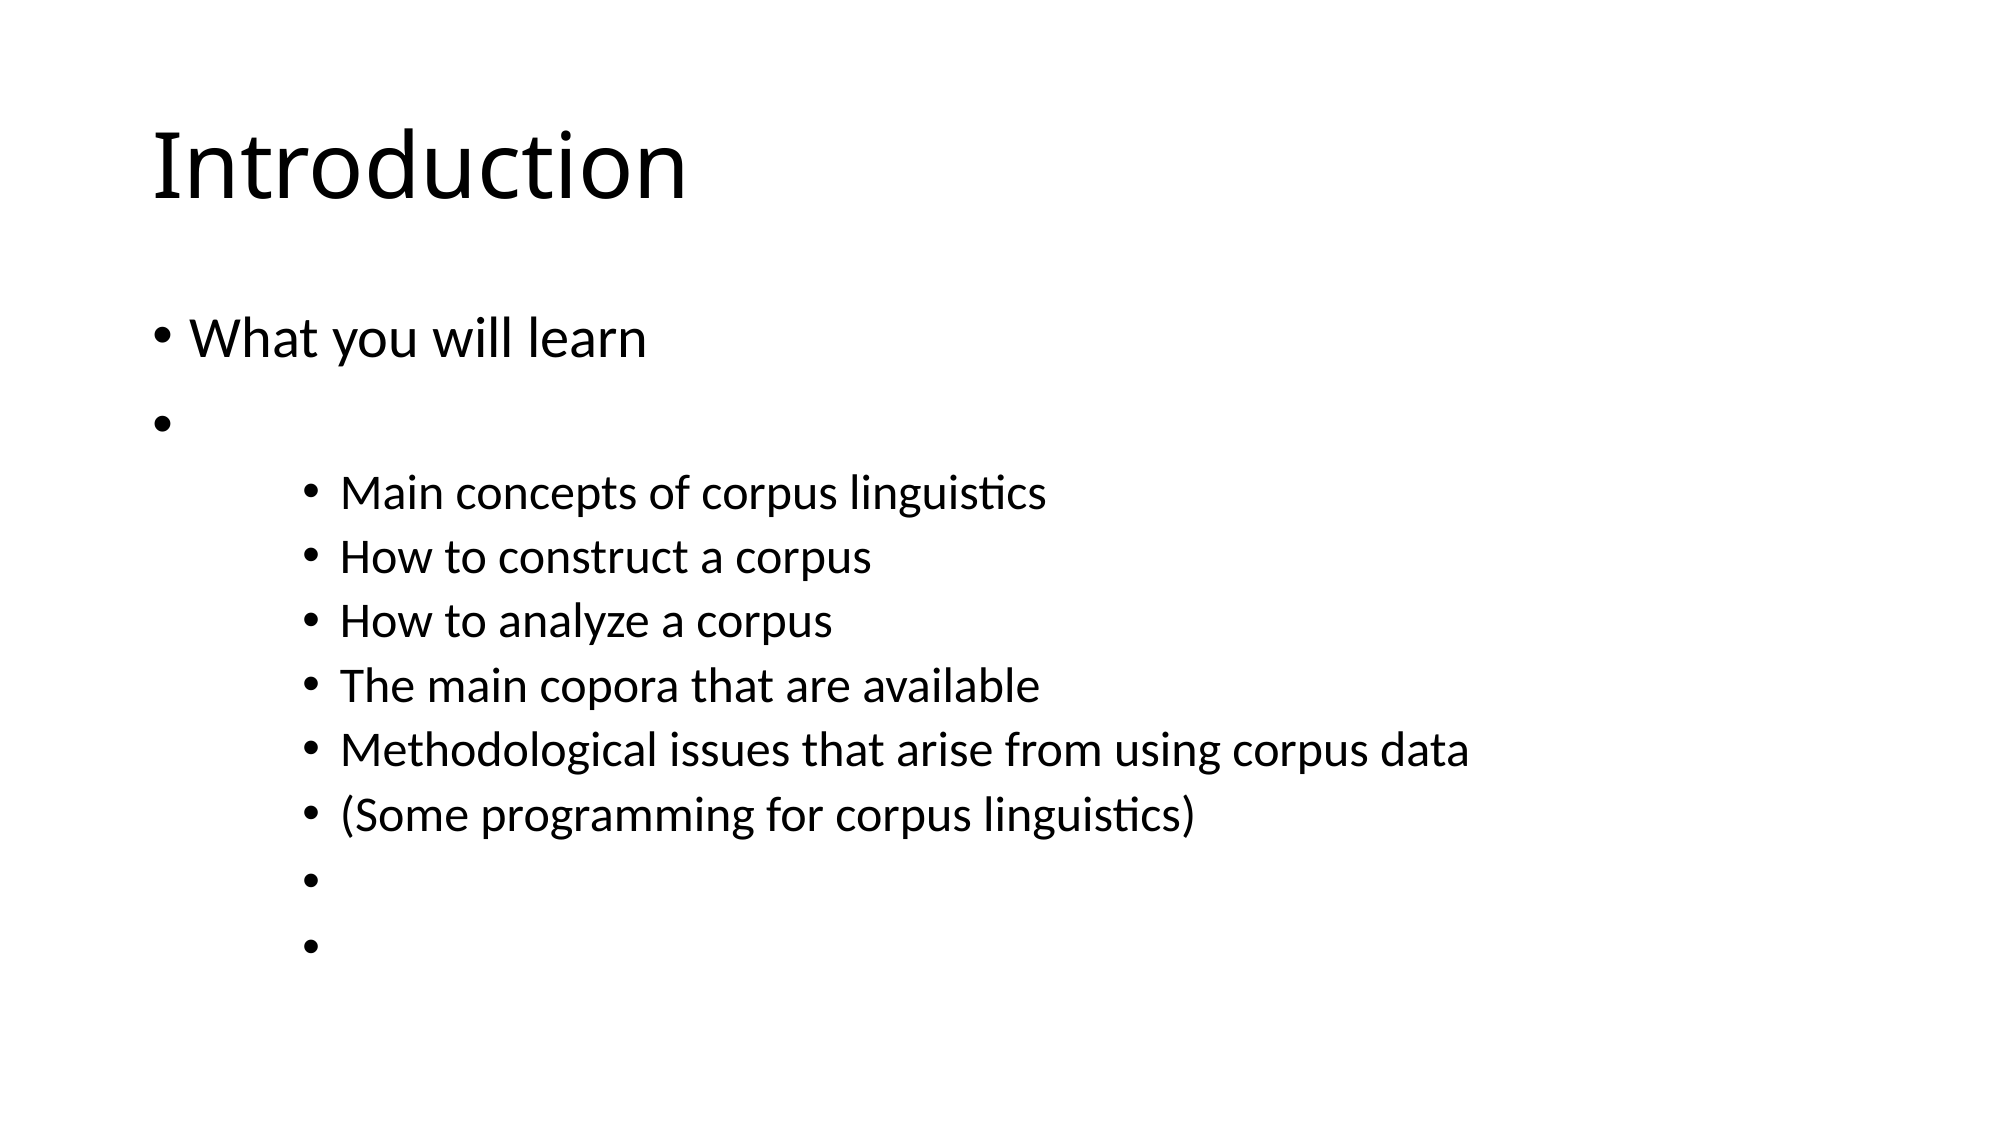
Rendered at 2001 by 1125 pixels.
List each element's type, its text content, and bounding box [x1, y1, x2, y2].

title Introduction [137, 59, 1863, 278]
list What you will learn Main concepts of corpus linguistics How to construct a corpus How to analyze a corpus The main copora that are available Methodological issues that arise from using corpus data (Some programming for corpus linguistics) [137, 299, 1863, 1014]
